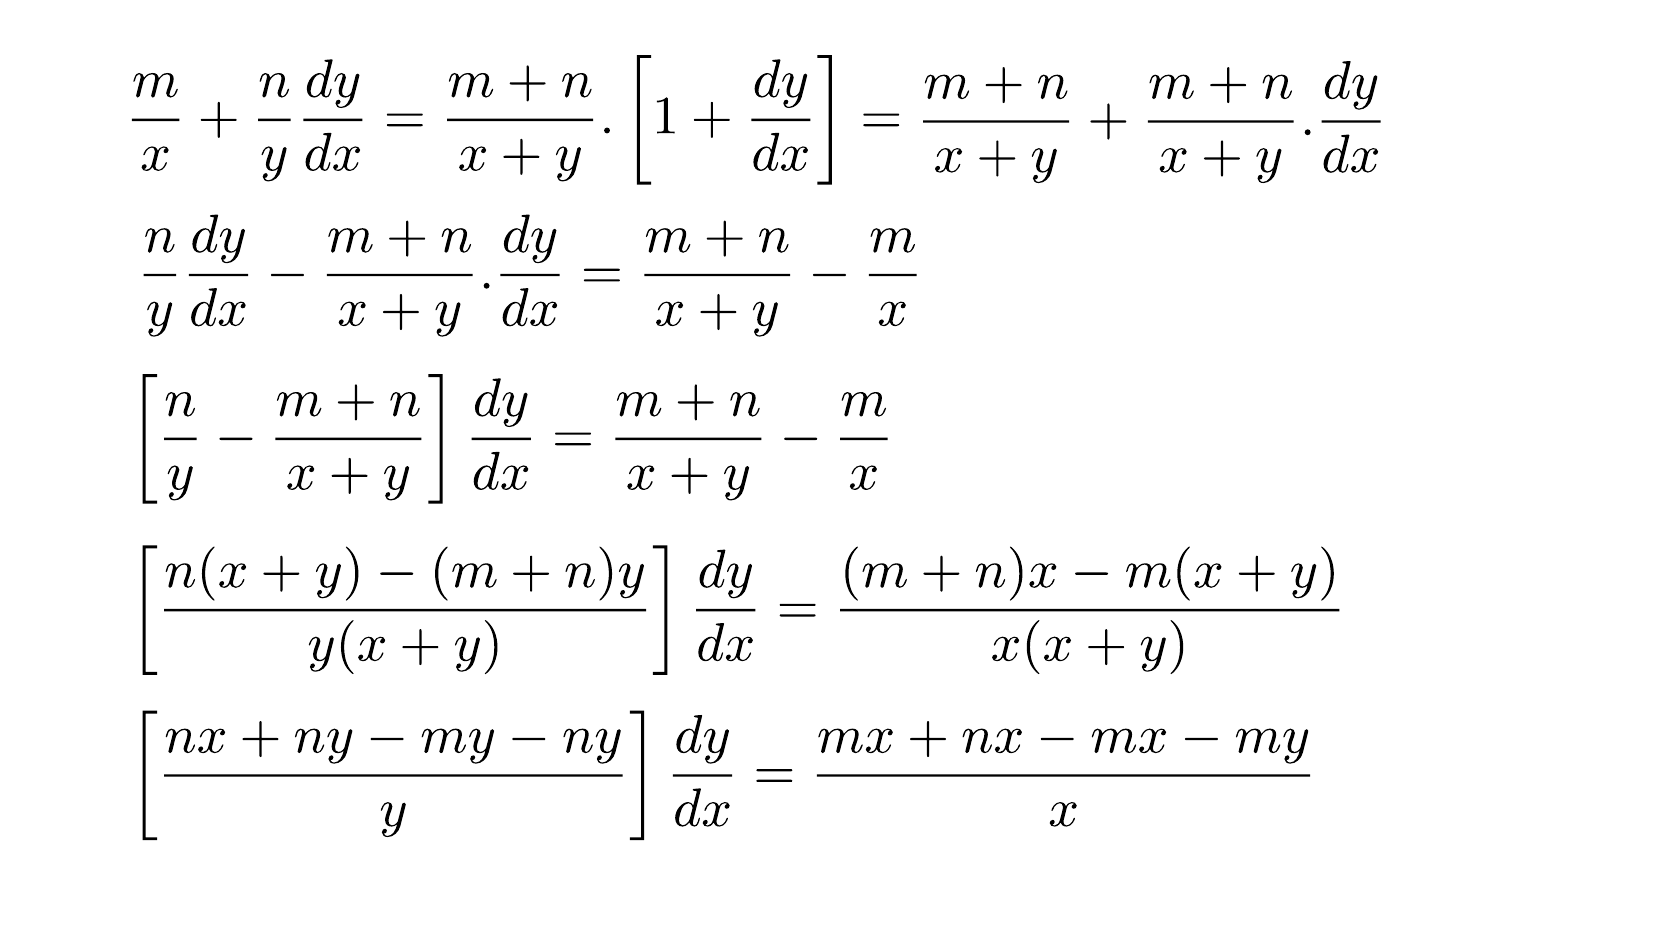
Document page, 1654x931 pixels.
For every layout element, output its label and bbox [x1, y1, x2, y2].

text_box [131, 55, 900, 185]
text_box [131, 374, 888, 504]
text_box [143, 214, 917, 337]
text_box [131, 710, 1311, 841]
text_box [923, 61, 1381, 184]
title [47, 37, 1607, 898]
text_box [131, 545, 1340, 675]
